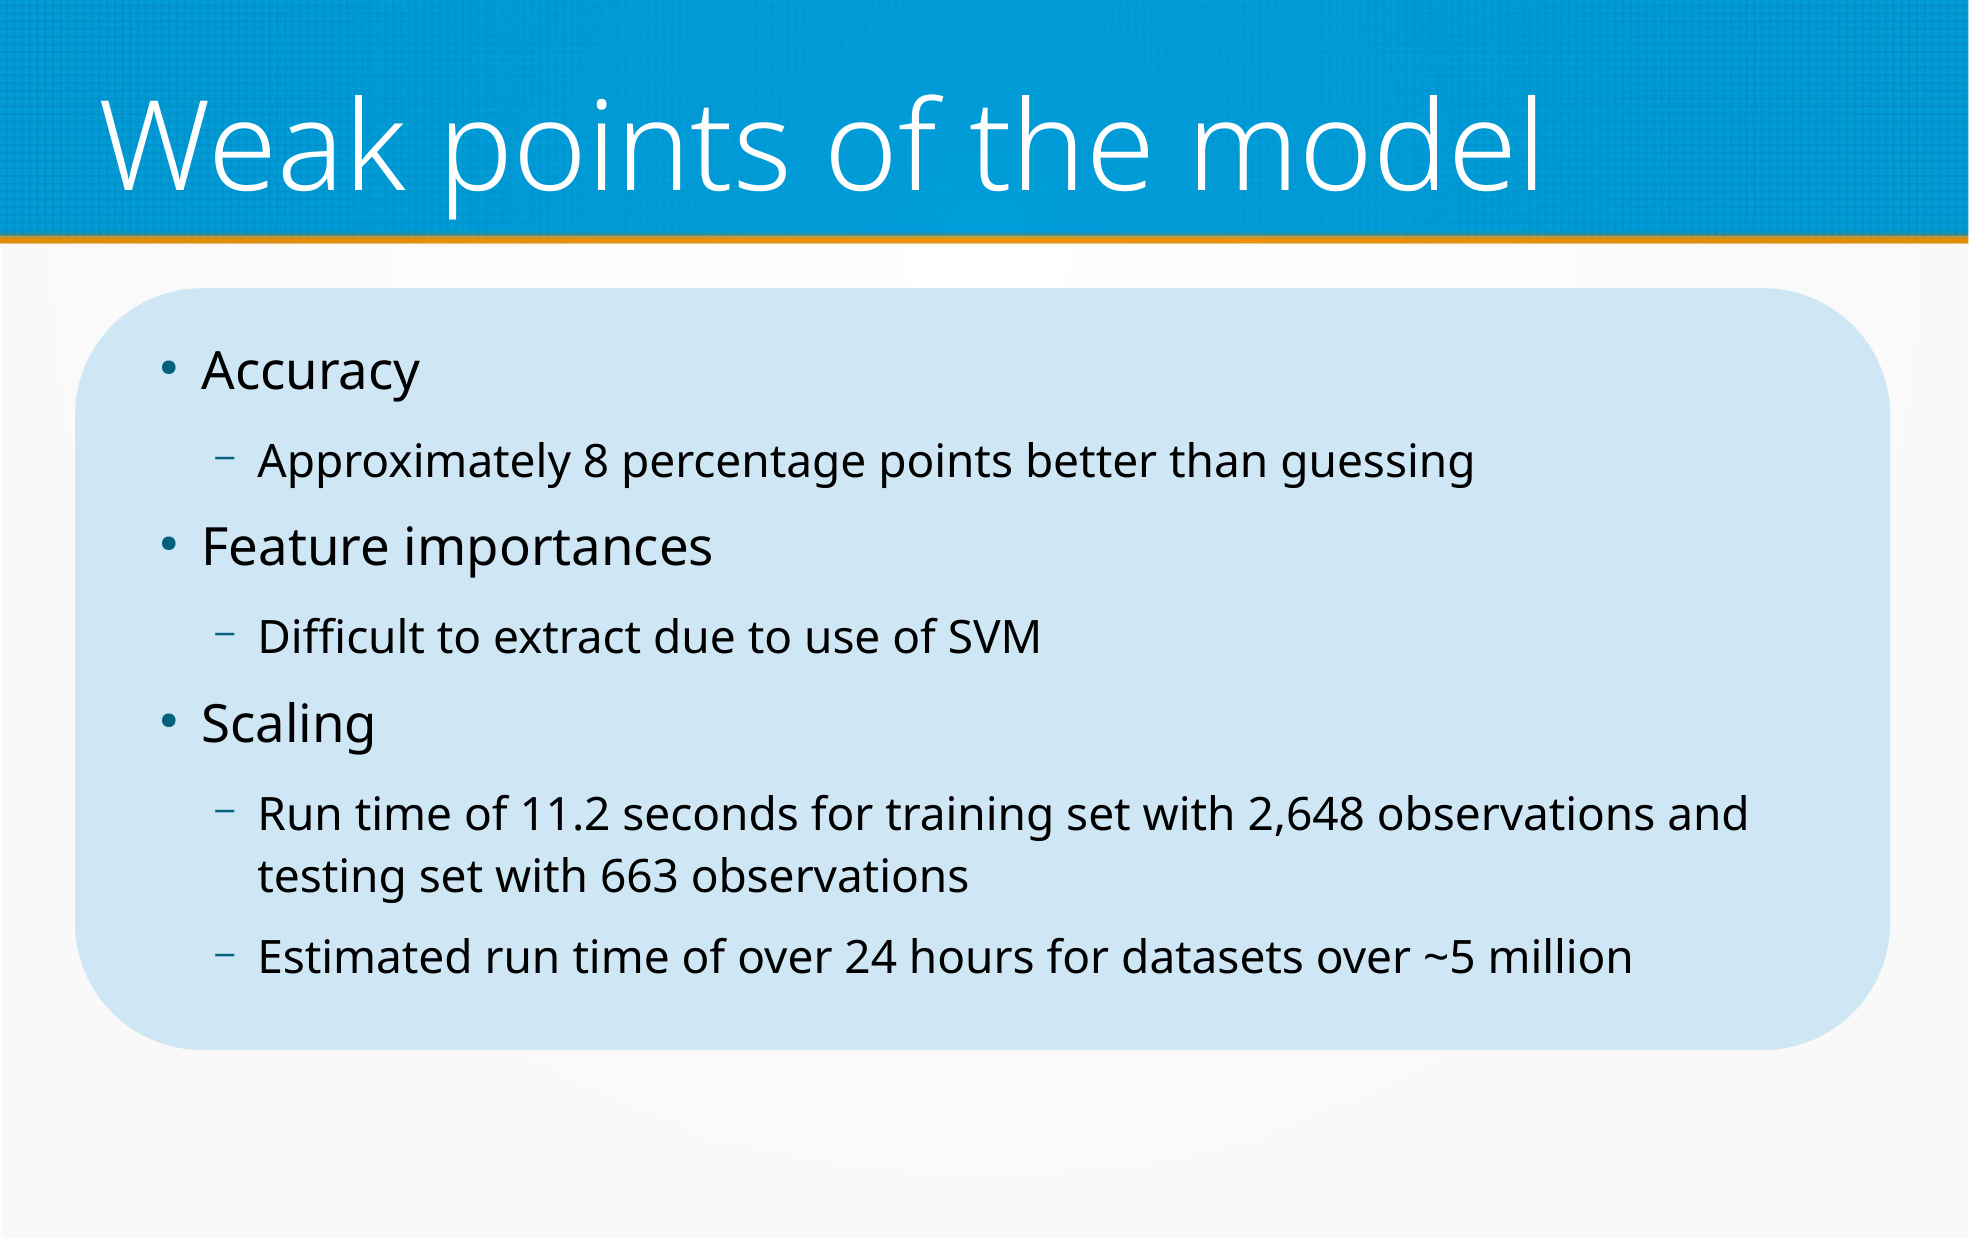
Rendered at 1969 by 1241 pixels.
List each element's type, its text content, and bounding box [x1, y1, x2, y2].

list Accuracy Approximately 8 percentage points better than guessing Feature importances Difficult to extract due to use of SVM Scaling Run time of 11.2 seconds for training set with 2,648 observations and testing set with 663 observations Estimated run time of over 24 hours for datasets over ~5 million [145, 333, 1848, 994]
text_box [75, 288, 1891, 1051]
title Weak points of the model [98, 19, 1870, 227]
picture [0, 233, 1969, 1241]
